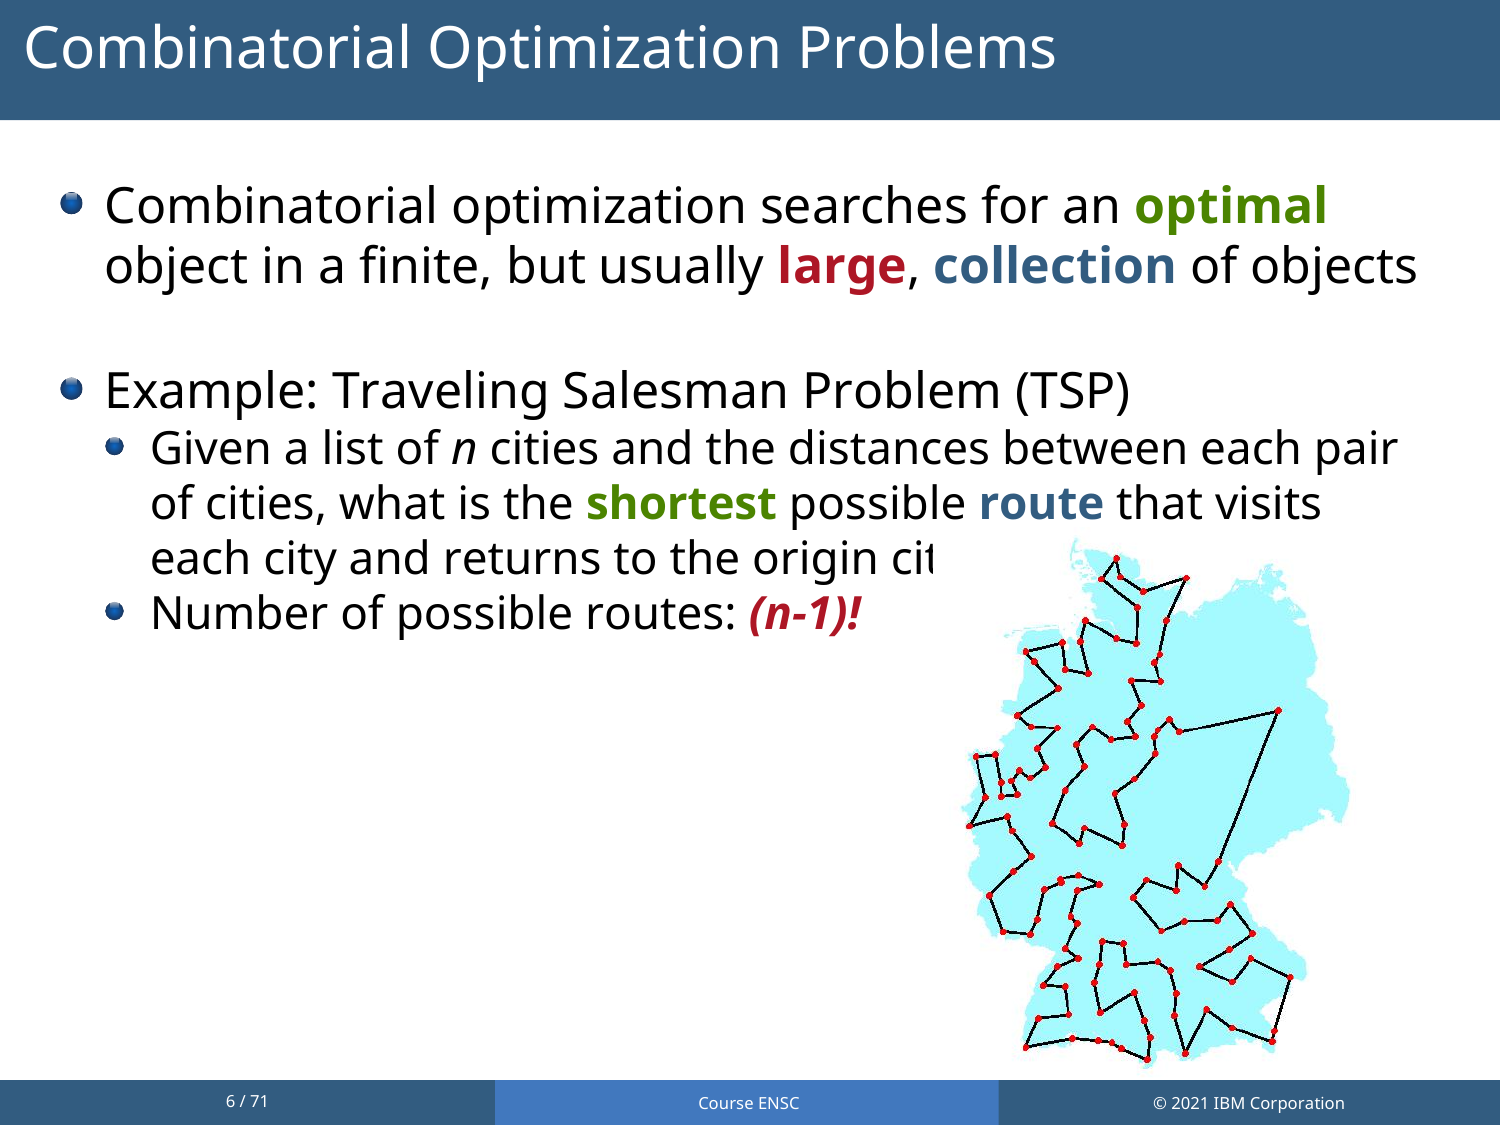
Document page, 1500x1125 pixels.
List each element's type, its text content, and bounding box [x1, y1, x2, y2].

list Combinatorial optimization searches for an optimal object in a finite, but usually large, collection of objects Example: Traveling Salesman Problem (TSP) Given a list of n cities and the distances between each pair of cities, what is the shortest possible route that visits each city and returns to the origin city? Number of possible routes: (n-1)! [45, 165, 1441, 1036]
picture [933, 527, 1384, 1080]
title Combinatorial Optimization Problems [0, 0, 1500, 121]
